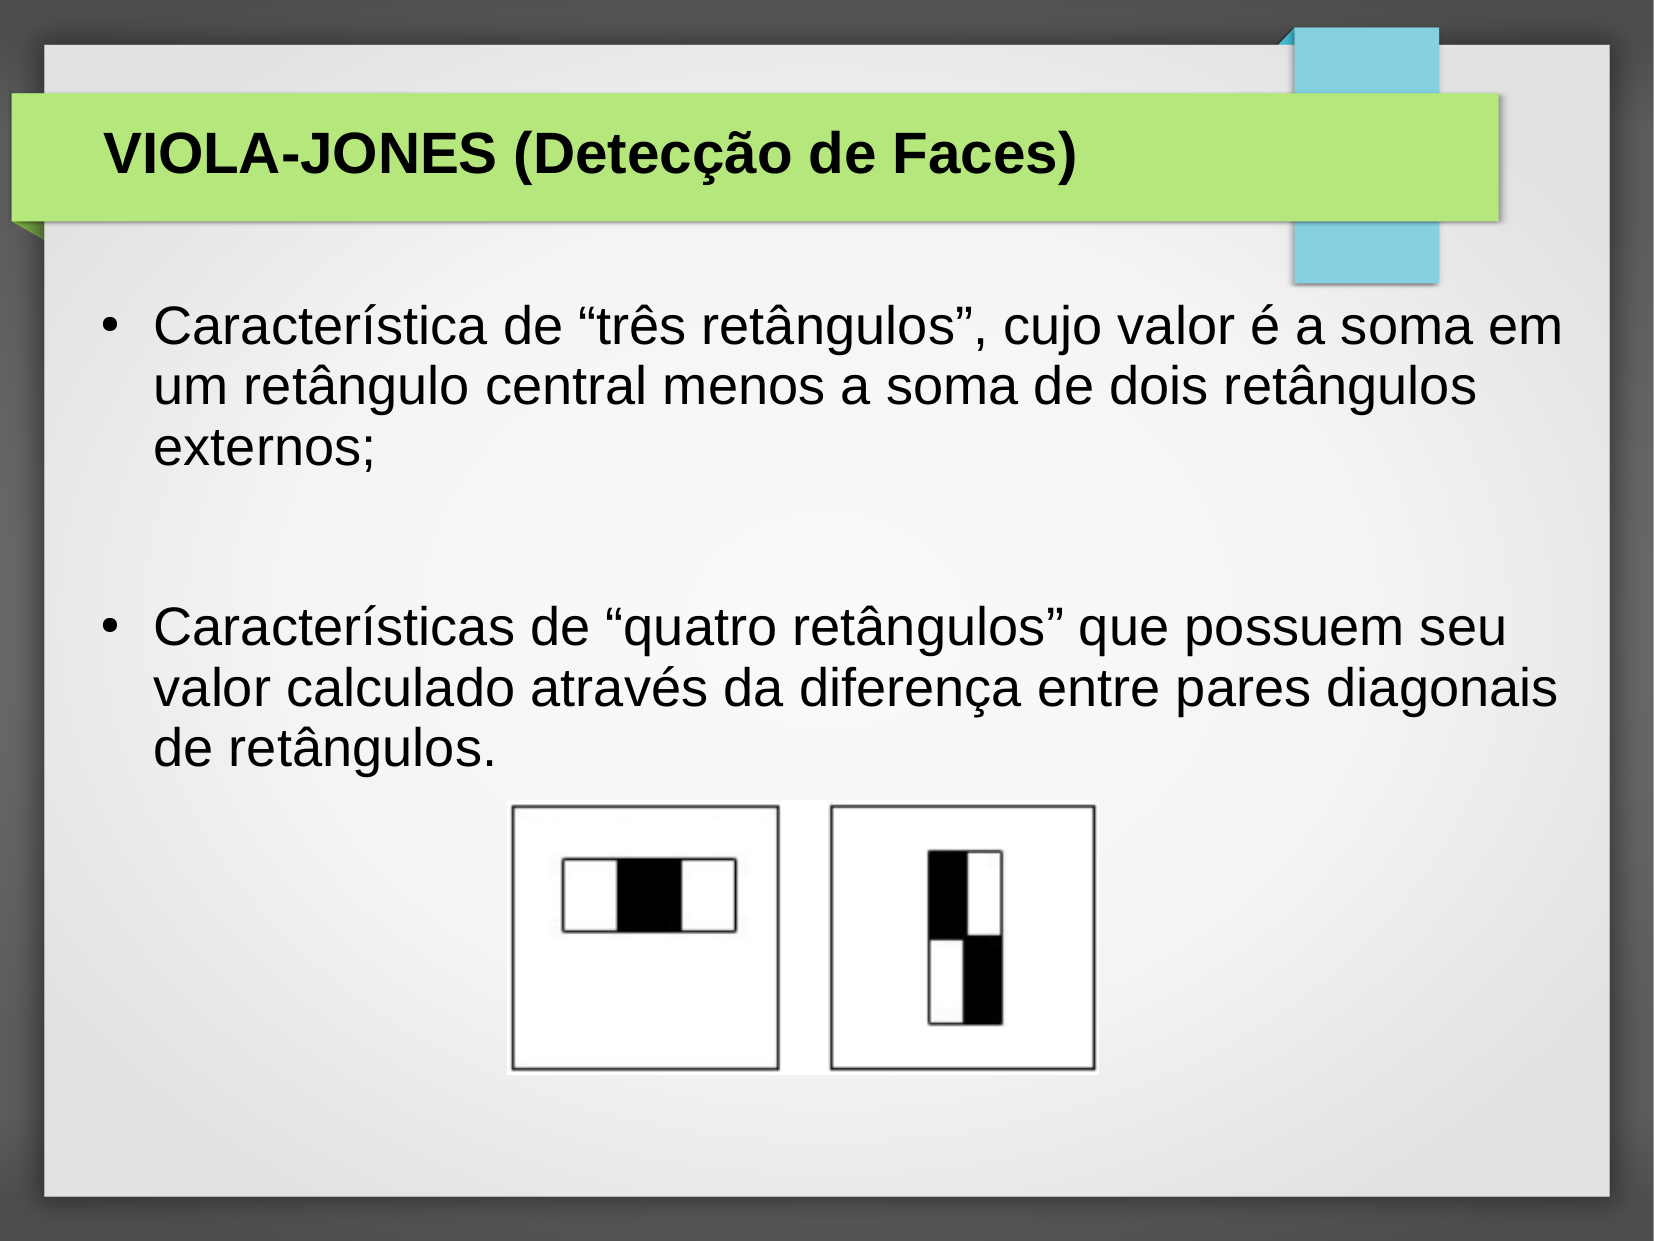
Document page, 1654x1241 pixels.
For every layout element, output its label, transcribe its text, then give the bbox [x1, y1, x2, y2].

list Característica de “três retângulos”, cujo valor é a soma em um retângulo central menos a soma de dois retângulos externos; Características de “quatro retângulos” que possuem seu valor calculado através da diferença entre pares diagonais de retângulos. [82, 295, 1571, 1015]
title VIOLA-JONES (Detecção de Faces) [82, 94, 1264, 213]
picture [0, 0, 1654, 1241]
